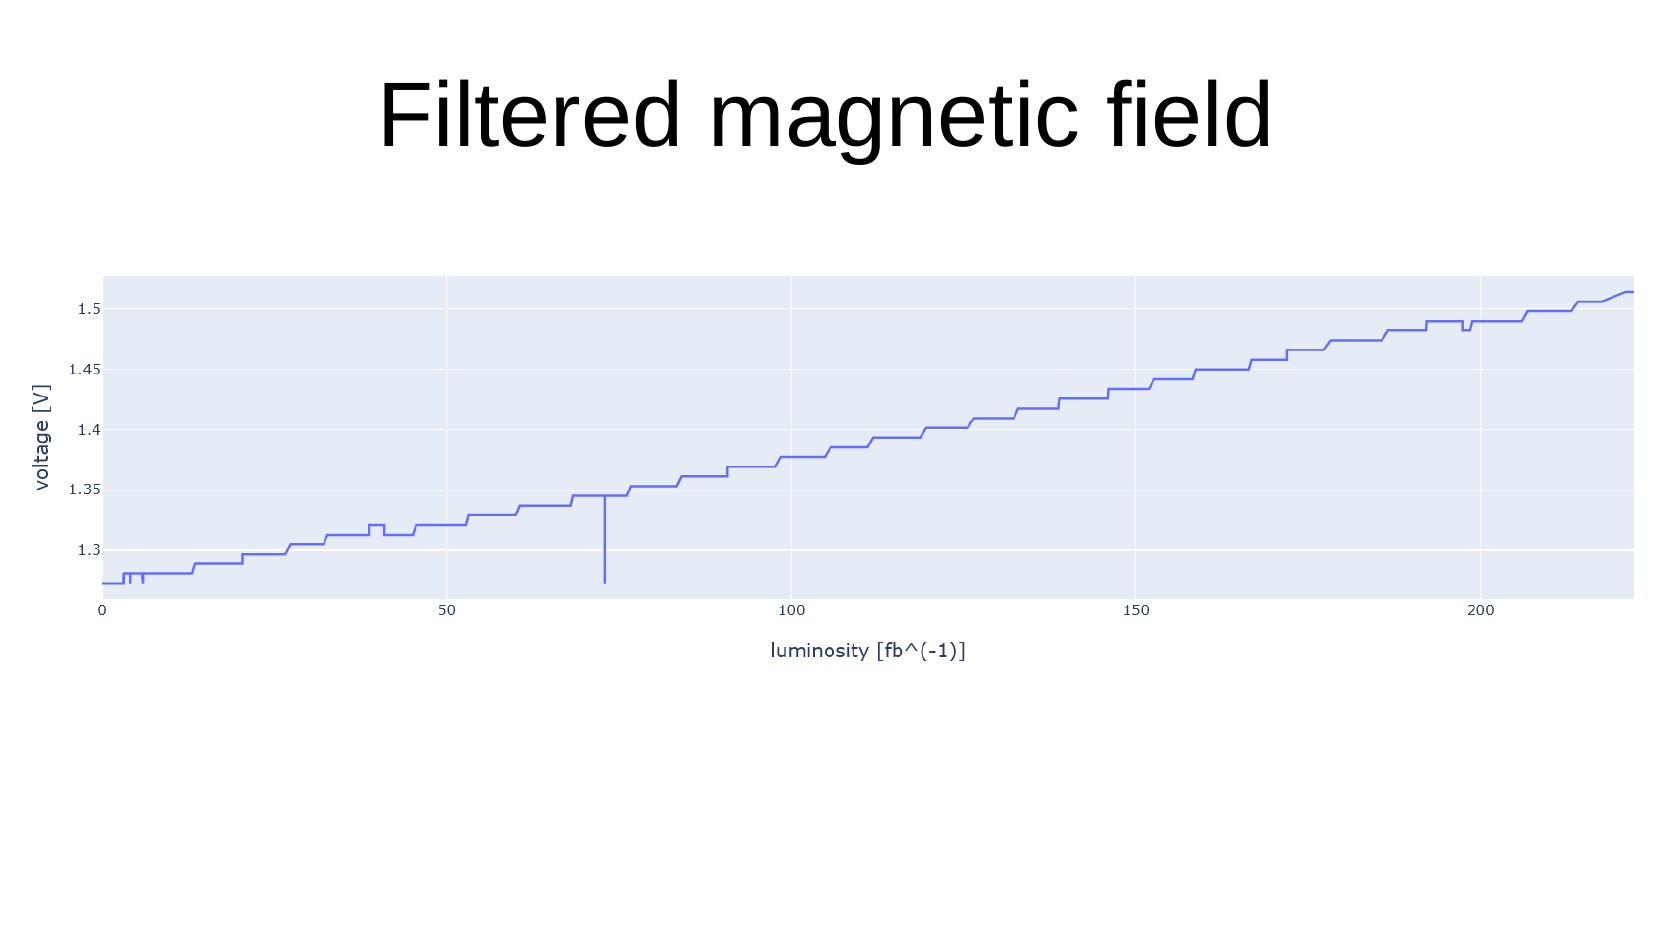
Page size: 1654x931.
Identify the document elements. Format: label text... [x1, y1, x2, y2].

picture [3, 256, 1654, 678]
title Filtered magnetic field [82, 37, 1571, 193]
